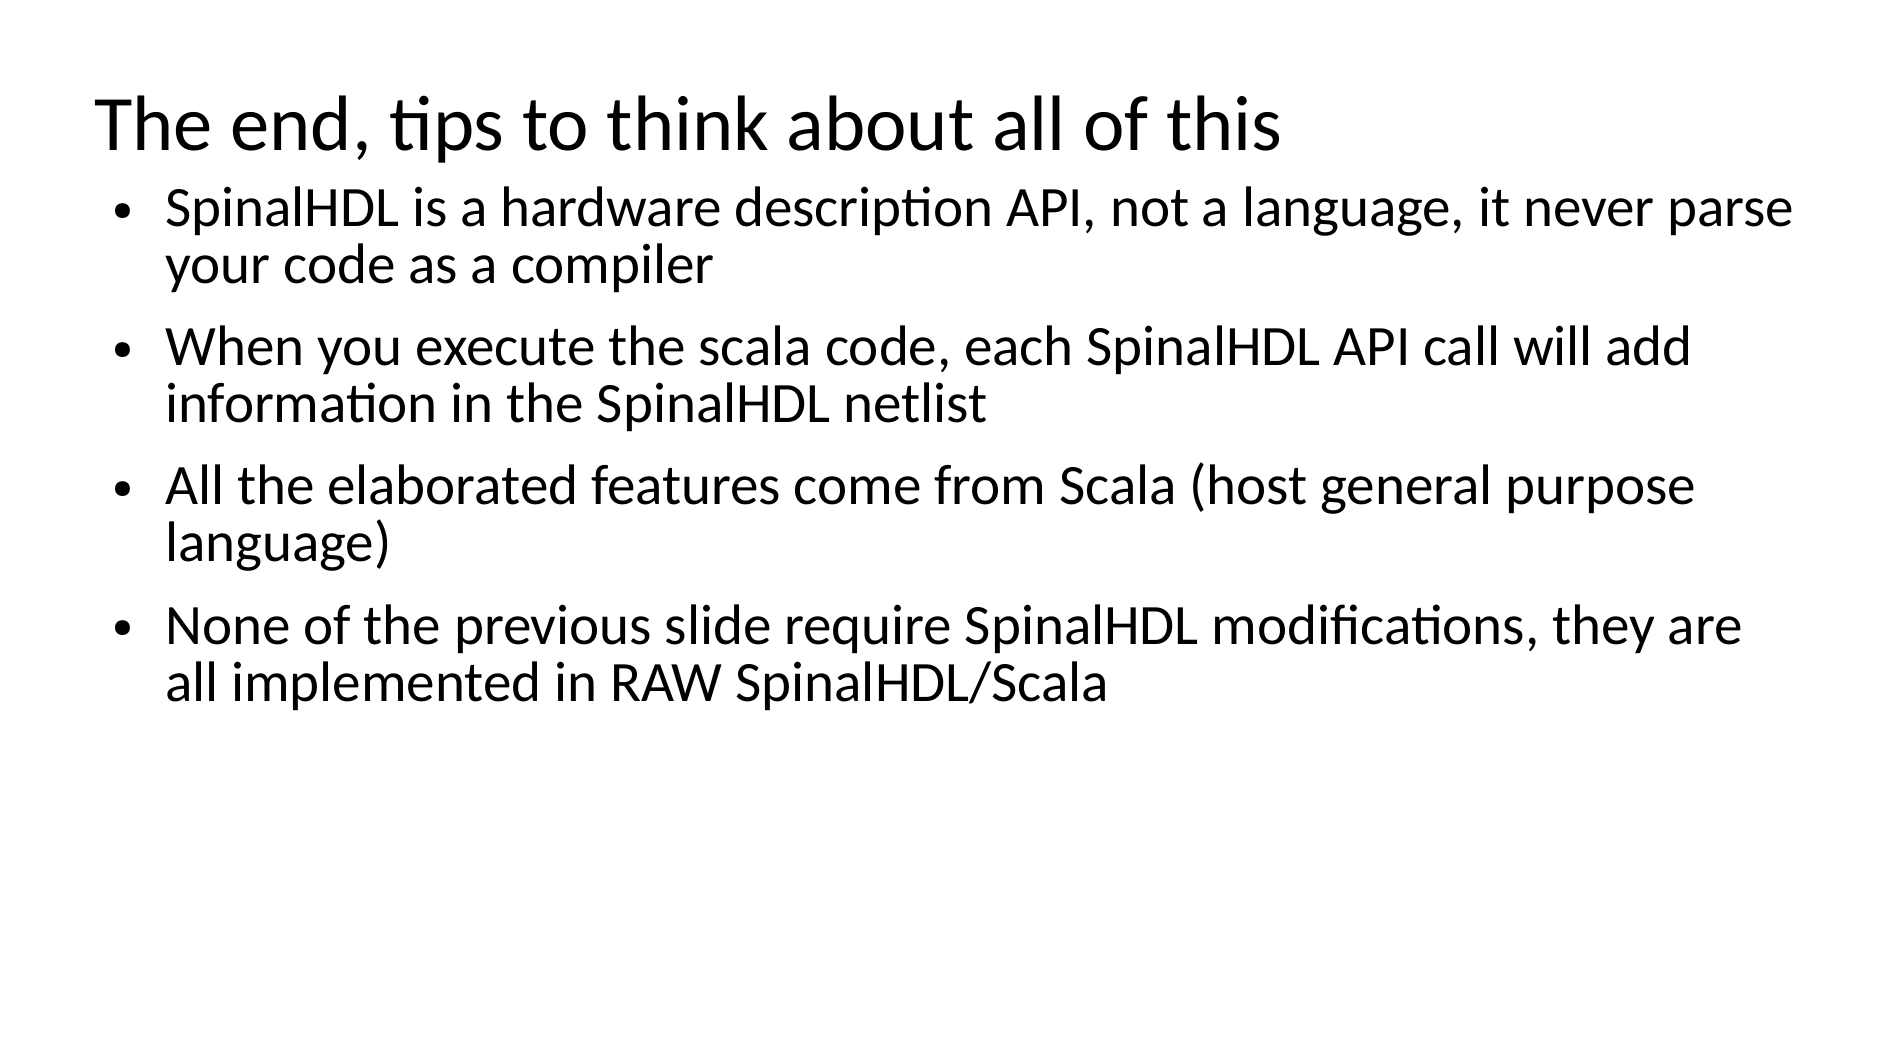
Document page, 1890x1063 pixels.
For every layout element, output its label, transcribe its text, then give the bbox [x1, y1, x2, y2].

title The end, tips to think about all of this [94, 42, 1796, 183]
list SpinalHDL is a hardware description API, not a language, it never parse your code as a compiler When you execute the scala code, each SpinalHDL API call will add information in the SpinalHDL netlist All the elaborated features come from Scala (host general purpose language) None of the previous slide require SpinalHDL modifications, they are all implemented in RAW SpinalHDL/Scala [94, 183, 1796, 896]
